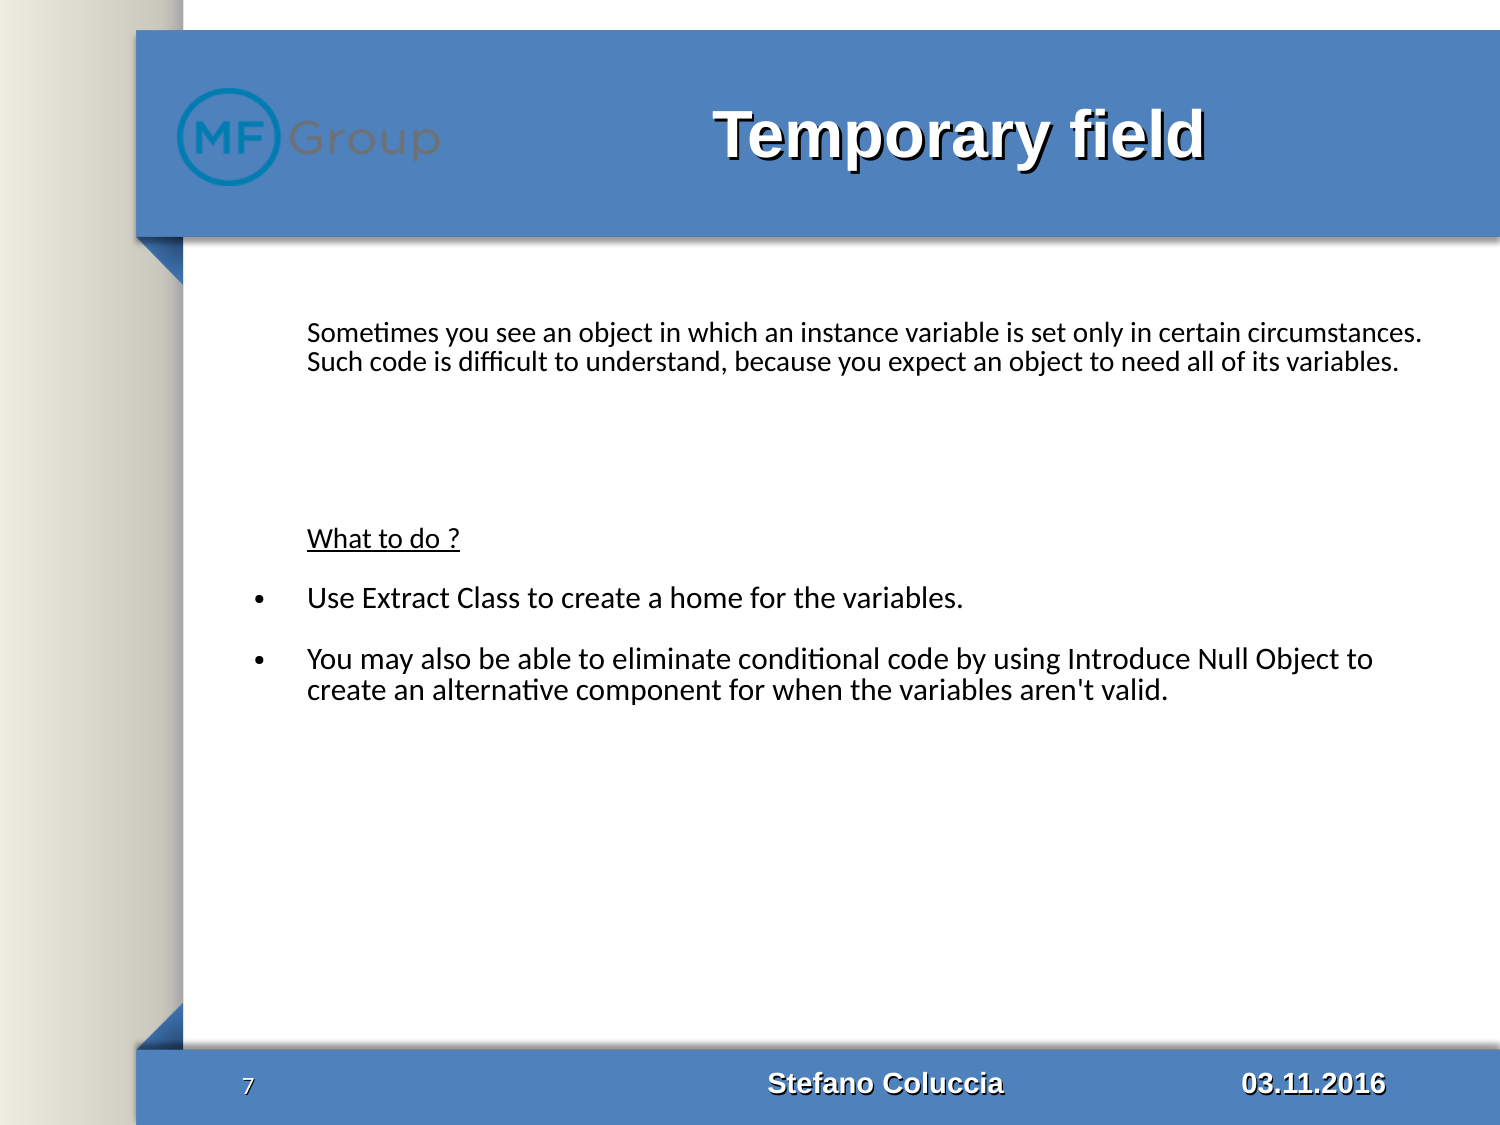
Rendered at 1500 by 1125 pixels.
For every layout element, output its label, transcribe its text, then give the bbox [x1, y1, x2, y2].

title Temporary field [472, 57, 1447, 211]
picture [0, 0, 1500, 1125]
list Sometimes you see an object in which an instance variable is set only in certain circumstances. Such code is difficult to understand, because you expect an object to need all of its variables. What to do ? Use Extract Class to create a home for the variables. You may also be able to eliminate conditional code by using Introduce Null Object to create an alternative component for when the variables aren't valid. [236, 261, 1453, 975]
title 03.11.2016 [1151, 1062, 1477, 1105]
title Stefano Coluccia [738, 1062, 1034, 1105]
